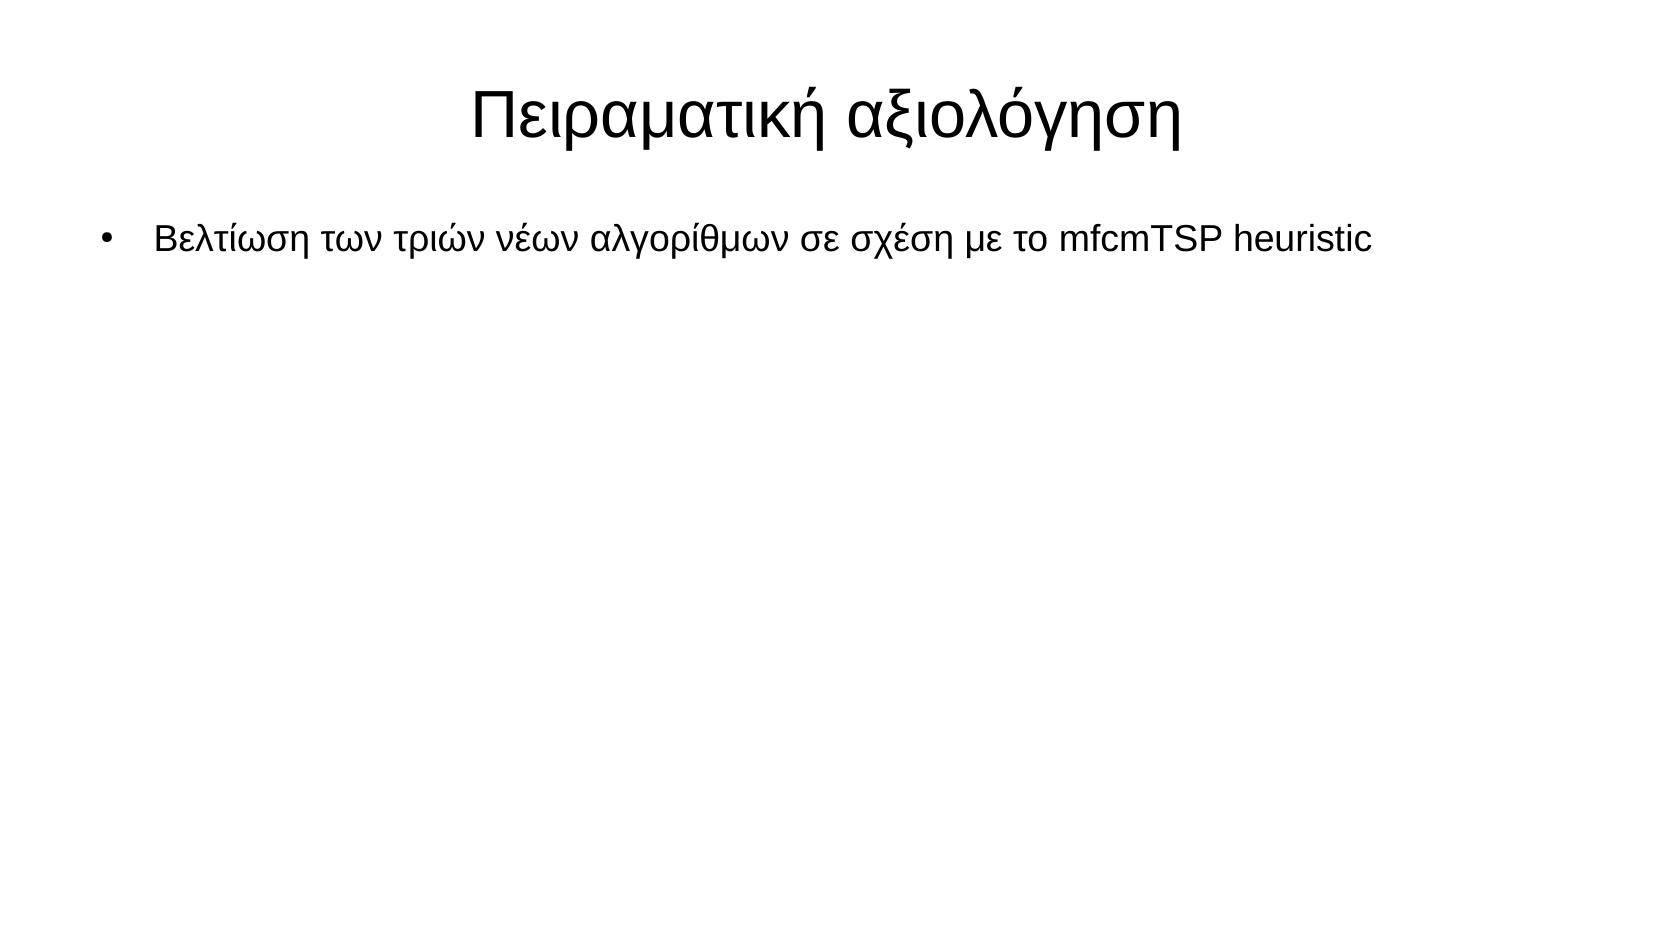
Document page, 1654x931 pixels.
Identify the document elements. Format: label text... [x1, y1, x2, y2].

list Βελτίωση των τριών νέων αλγορίθμων σε σχέση με το mfcmTSP heuristic [82, 217, 1571, 263]
title Πειραματική αξιολόγηση [82, 37, 1571, 193]
